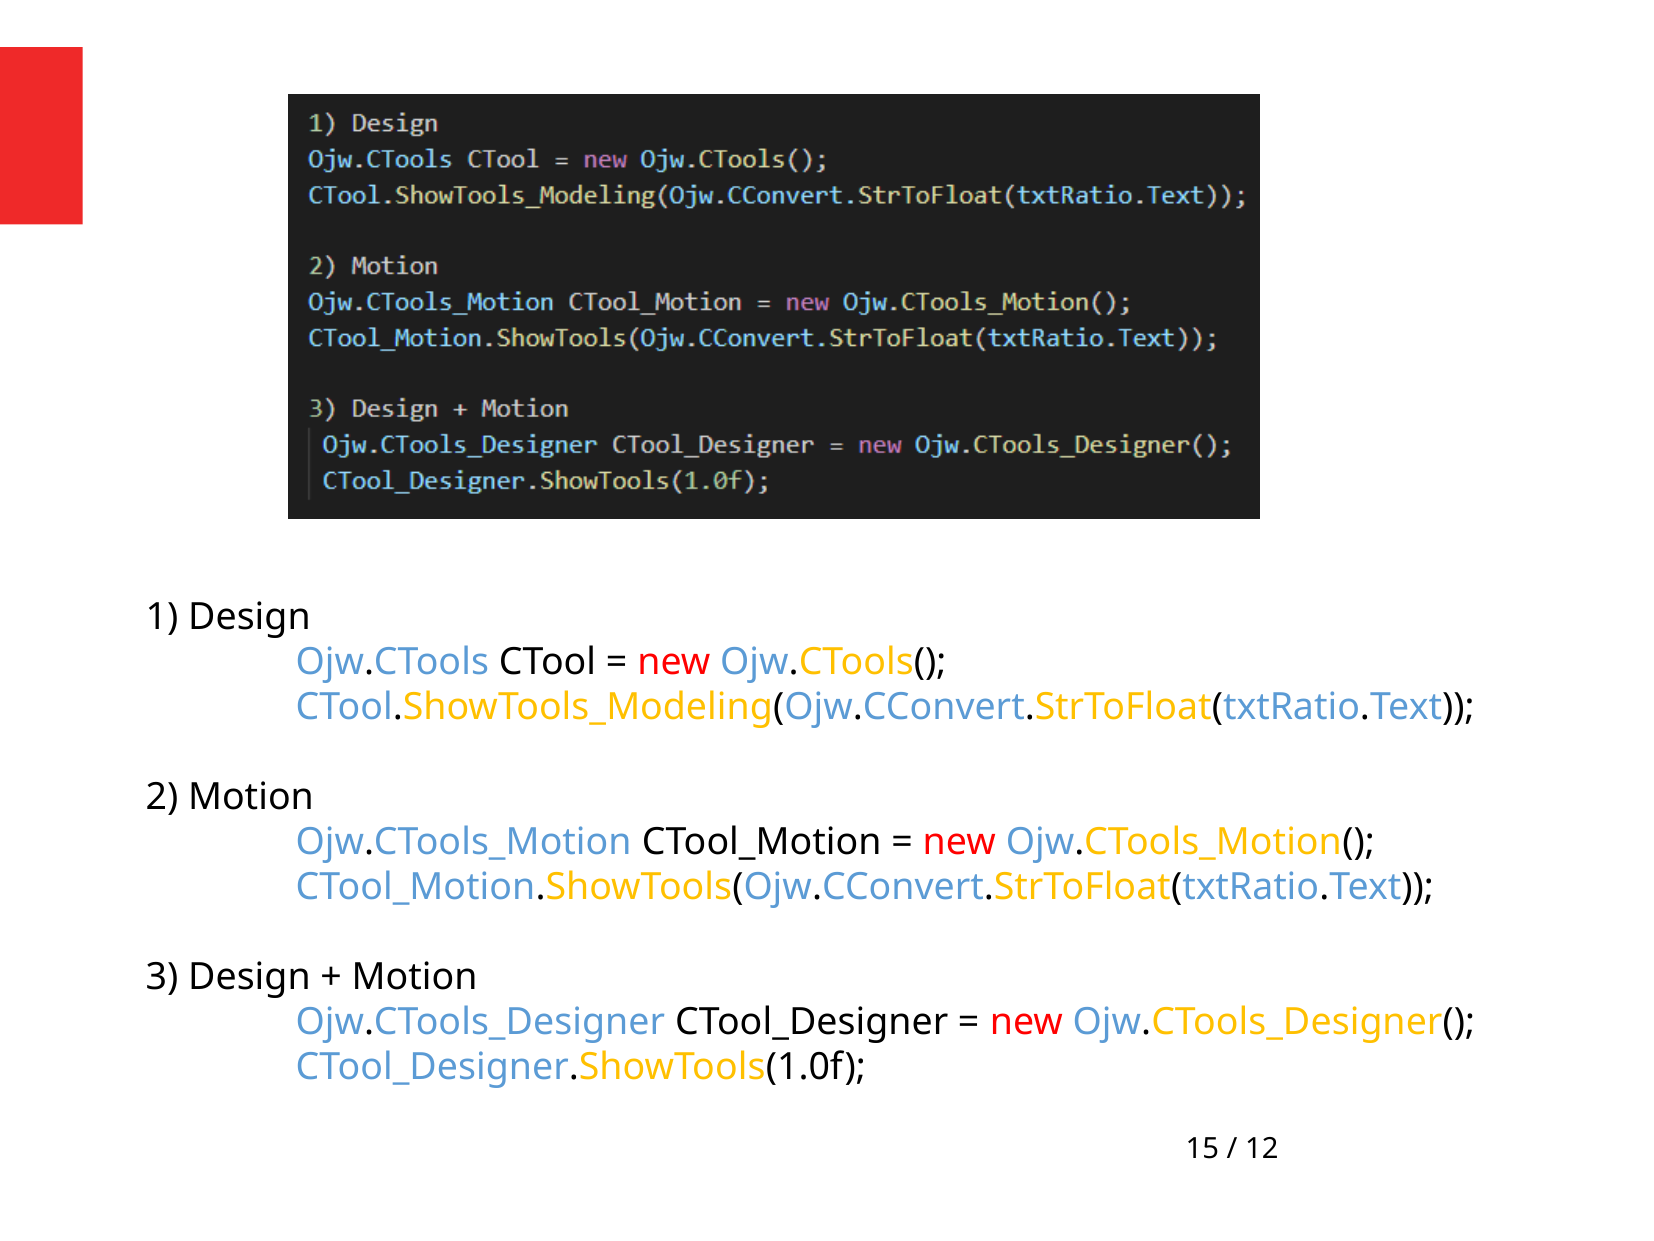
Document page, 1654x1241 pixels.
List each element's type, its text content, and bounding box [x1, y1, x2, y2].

text_box 1) Design Ojw.CTools CTool = new Ojw.CTools(); CTool.ShowTools_Modeling(Ojw.CConvert.StrToFloat(txtRatio.Text)); 2) Motion Ojw.CTools_Motion CTool_Motion = new Ojw.CTools_Motion(); CTool_Motion.ShowTools(Ojw.CConvert.StrToFloat(txtRatio.Text)); 3) Design + Motion Ojw.CTools_Designer CTool_Designer = new Ojw.CTools_Designer(); CTool_Designer.ShowTools(1.0f); [130, 539, 1571, 1146]
picture [288, 94, 1260, 519]
text_box / 12 [1185, 1146, 1571, 1216]
